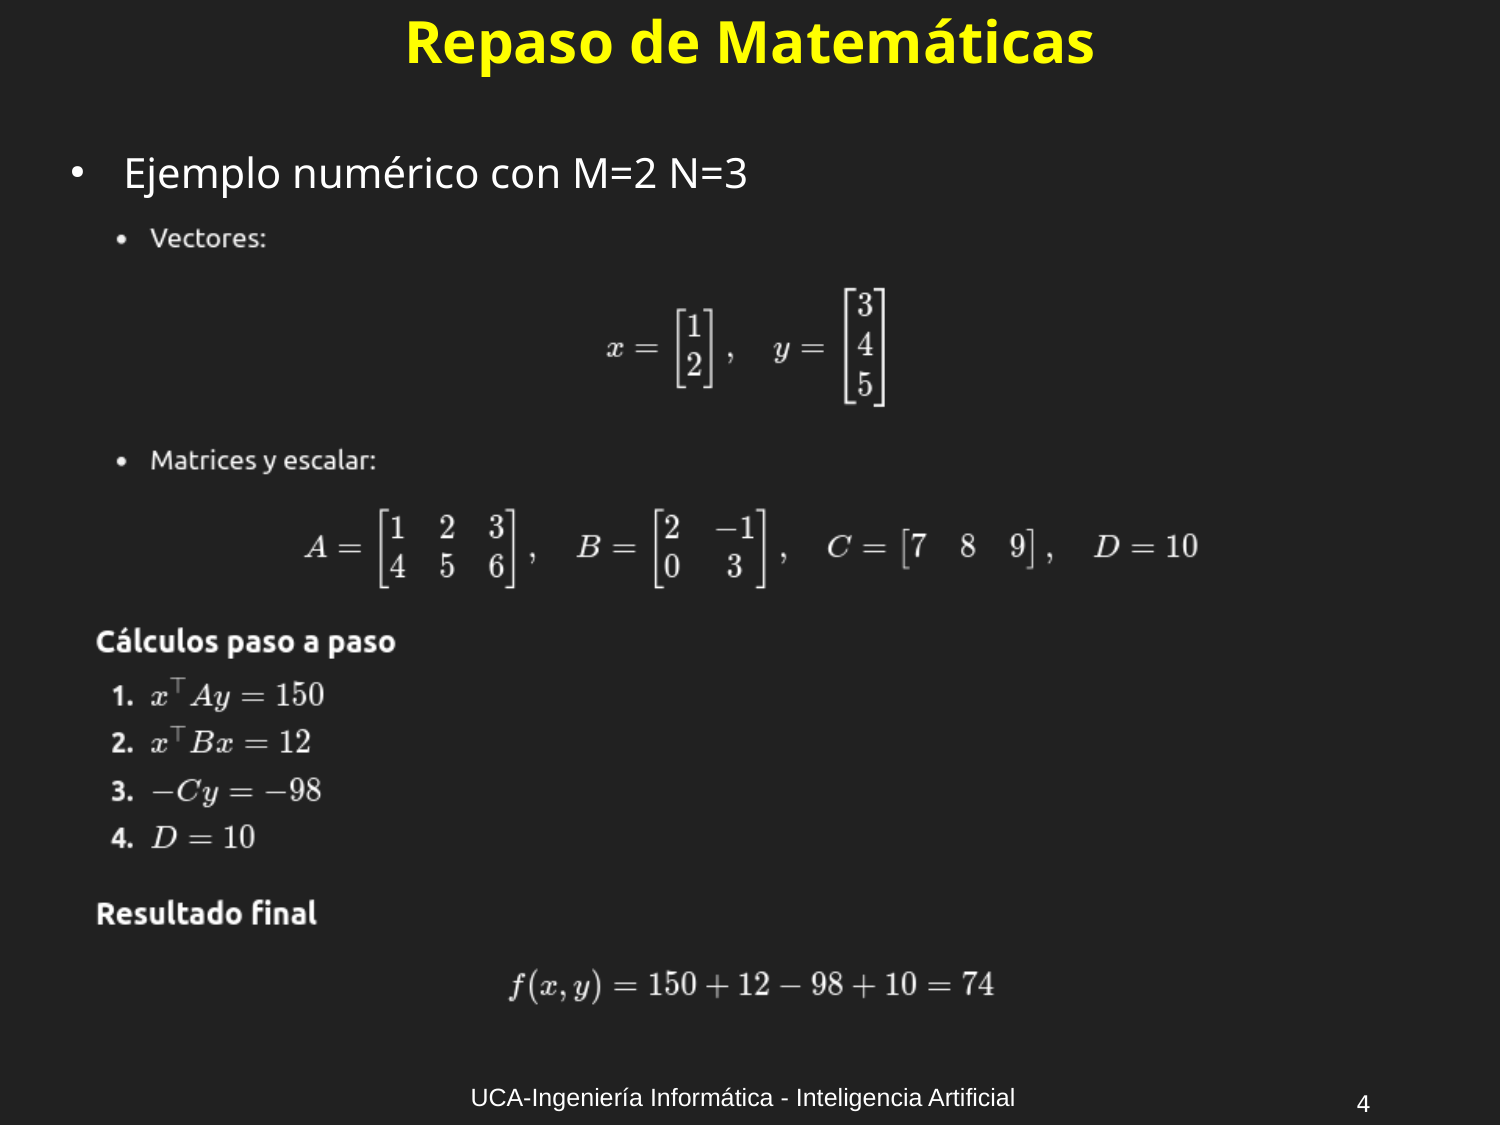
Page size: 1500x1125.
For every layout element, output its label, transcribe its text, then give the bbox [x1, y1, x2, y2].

picture [75, 221, 1254, 1051]
title Repaso de Matemáticas [75, 28, 1425, 179]
list Ejemplo numérico con M=2 N=3 [37, 82, 1388, 1051]
